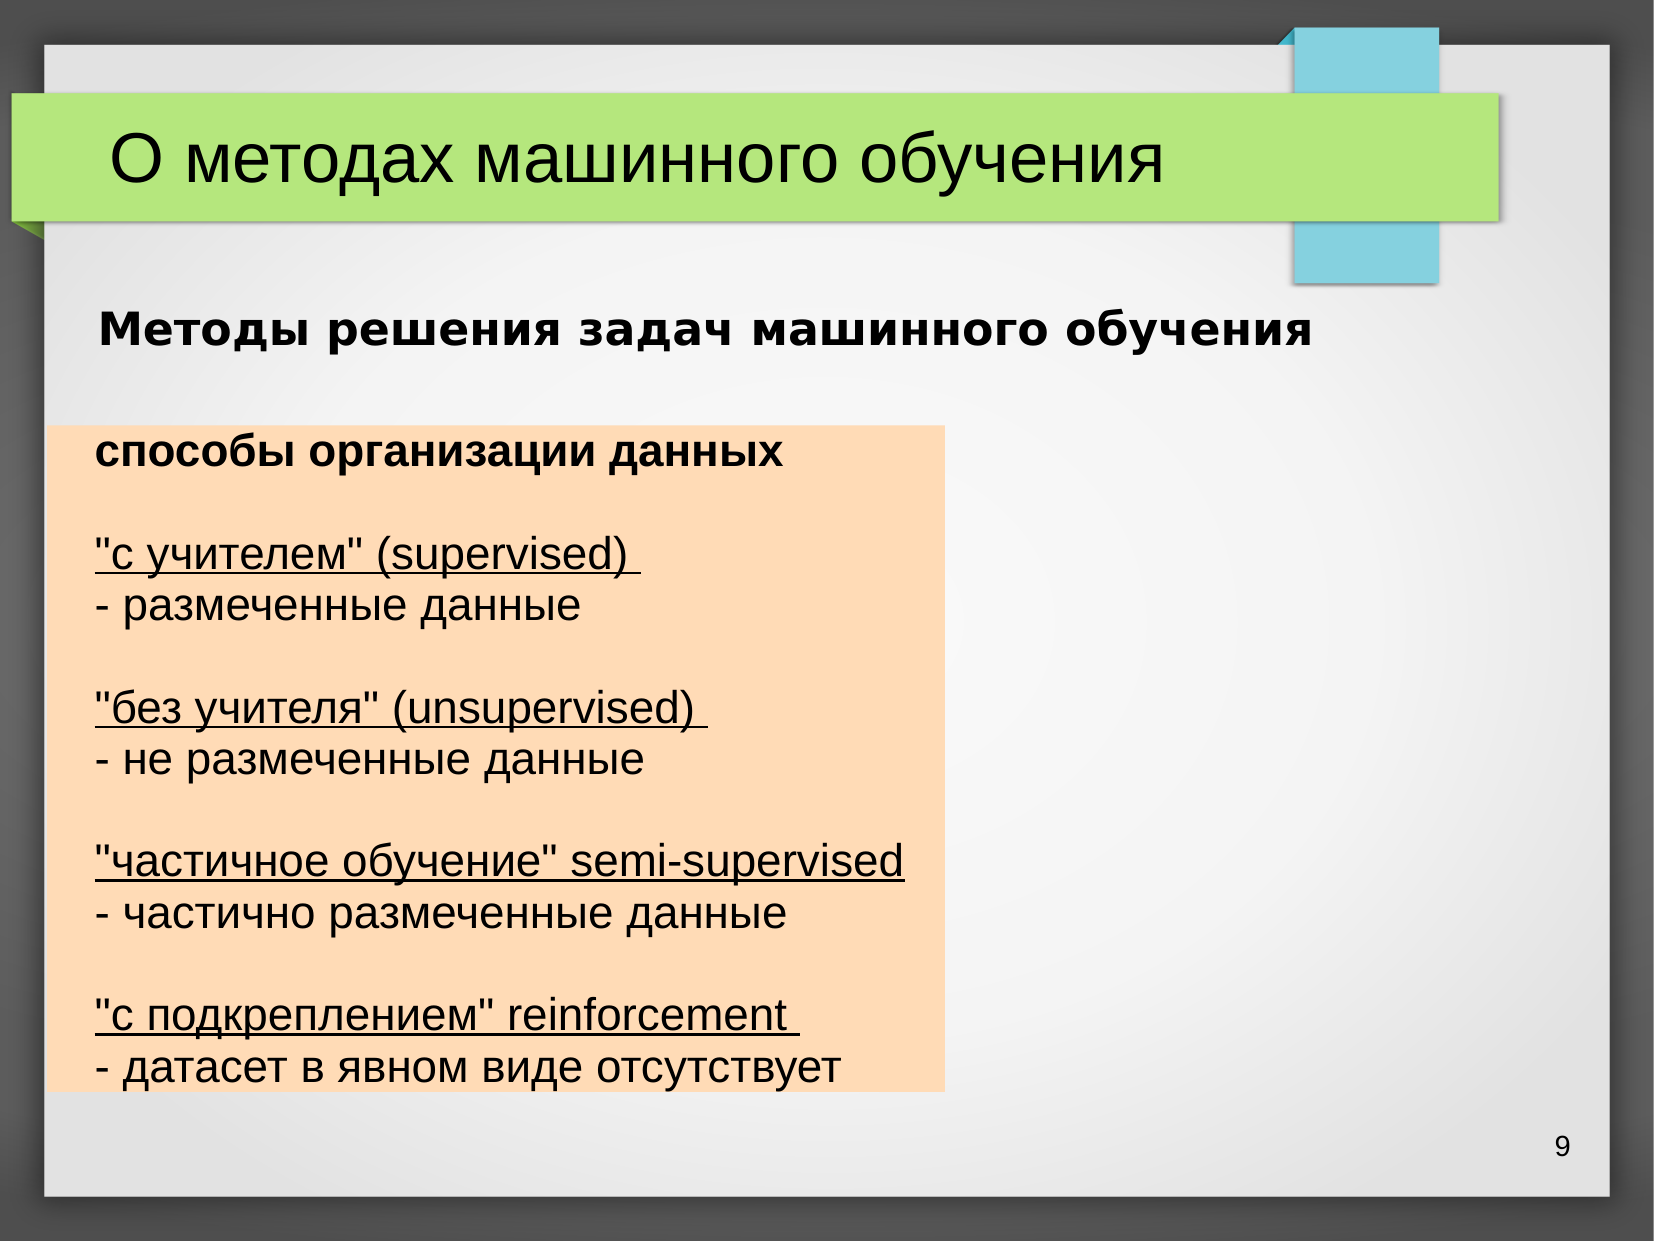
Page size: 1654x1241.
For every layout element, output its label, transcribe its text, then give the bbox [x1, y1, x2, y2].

text_box способы организации данных "с учителем" (supervised) - размеченные данные "без учителя" (unsupervised) - не размеченные данные "частичное обучение" semi-supervised - частично размеченные данные "с подкреплением" reinforcement - датасет в явном виде отсутствует [47, 425, 945, 1092]
text_box Методы решения задач машинного обучения [82, 295, 1583, 370]
picture [0, 0, 1654, 1241]
title О методах машинного обучения [71, 118, 1205, 199]
